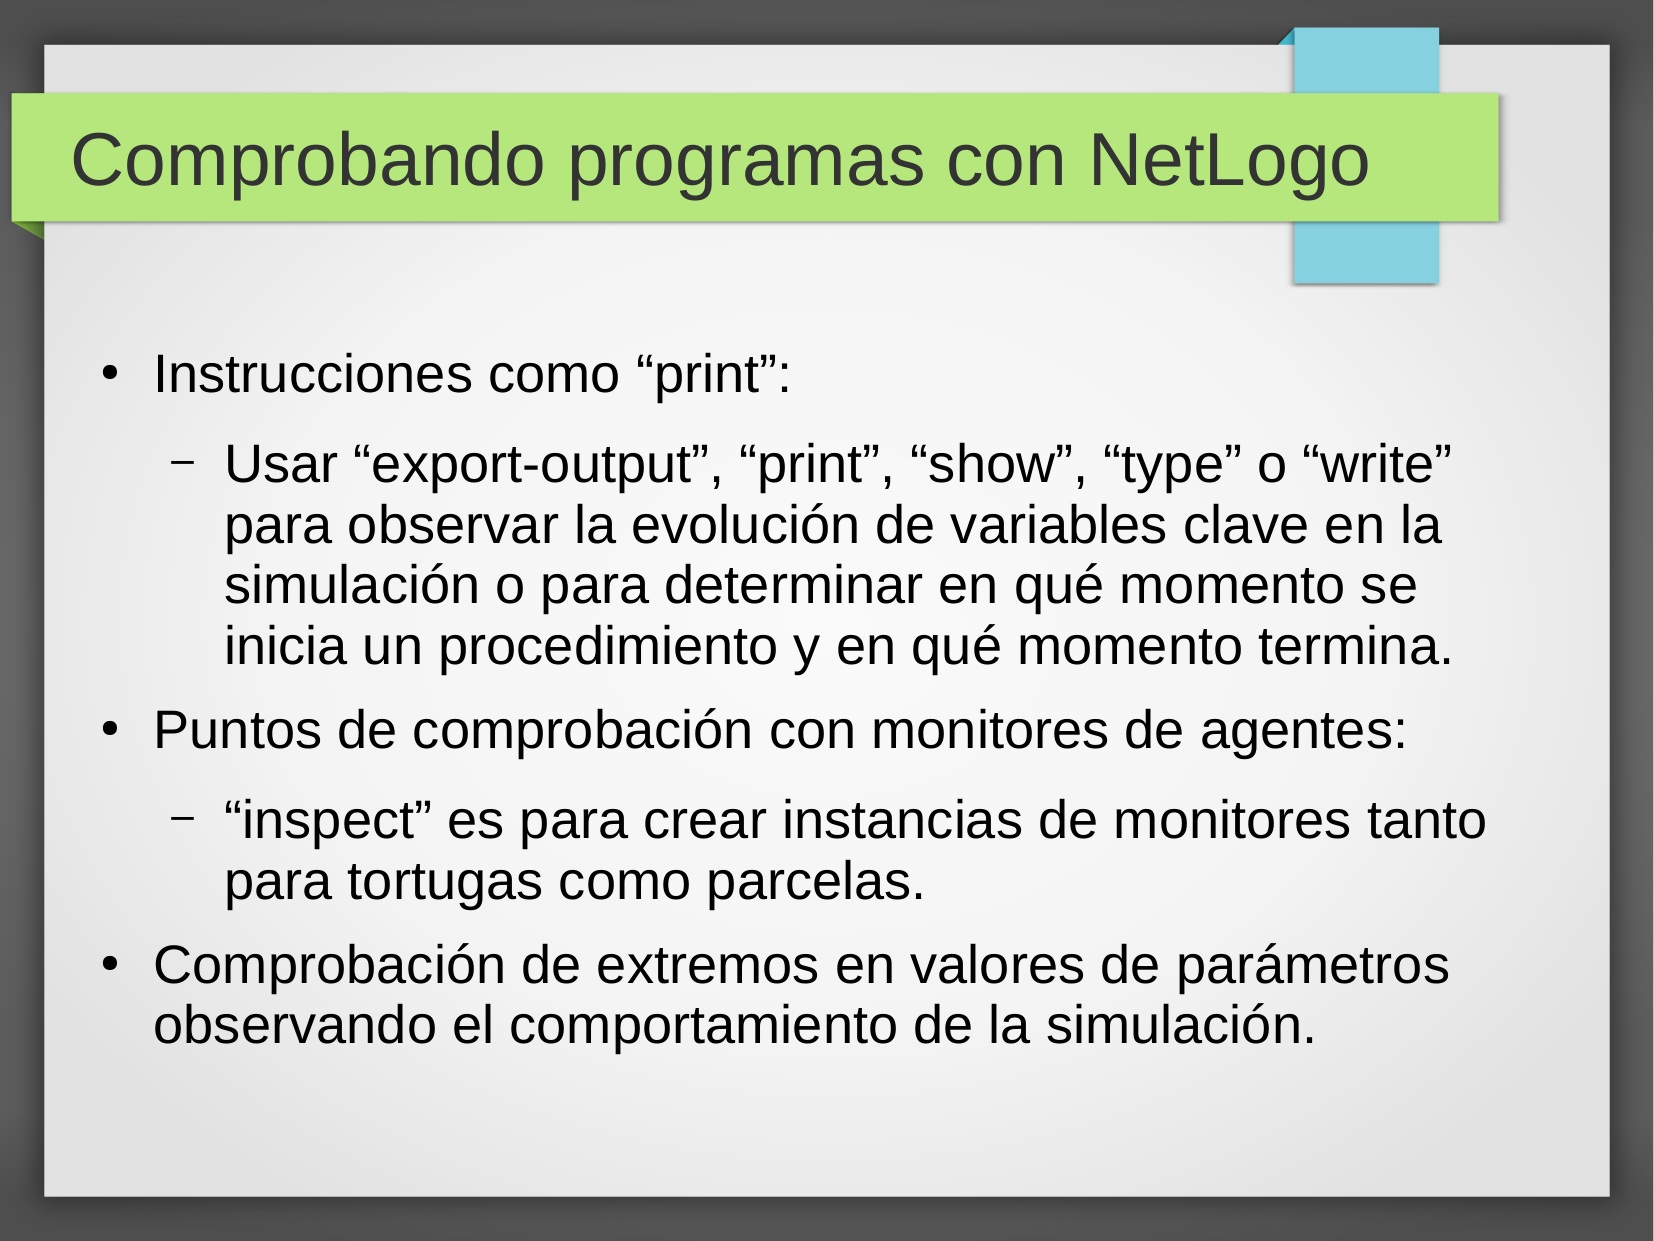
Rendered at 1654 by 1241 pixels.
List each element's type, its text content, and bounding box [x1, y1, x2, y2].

title Comprobando programas con NetLogo [70, 106, 1441, 213]
picture [0, 0, 1654, 1241]
list Instrucciones como “print”: Usar “export-output”, “print”, “show”, “type” o “write” para observar la evolución de variables clave en la simulación o para determinar en qué momento se inicia un procedimiento y en qué momento termina. Puntos de comprobación con monitores de agentes: “inspect” es para crear instancias de monitores tanto para tortugas como parcelas. Comprobación de extremos en valores de parámetros observando el comportamiento de la simulación. [82, 343, 1538, 1063]
